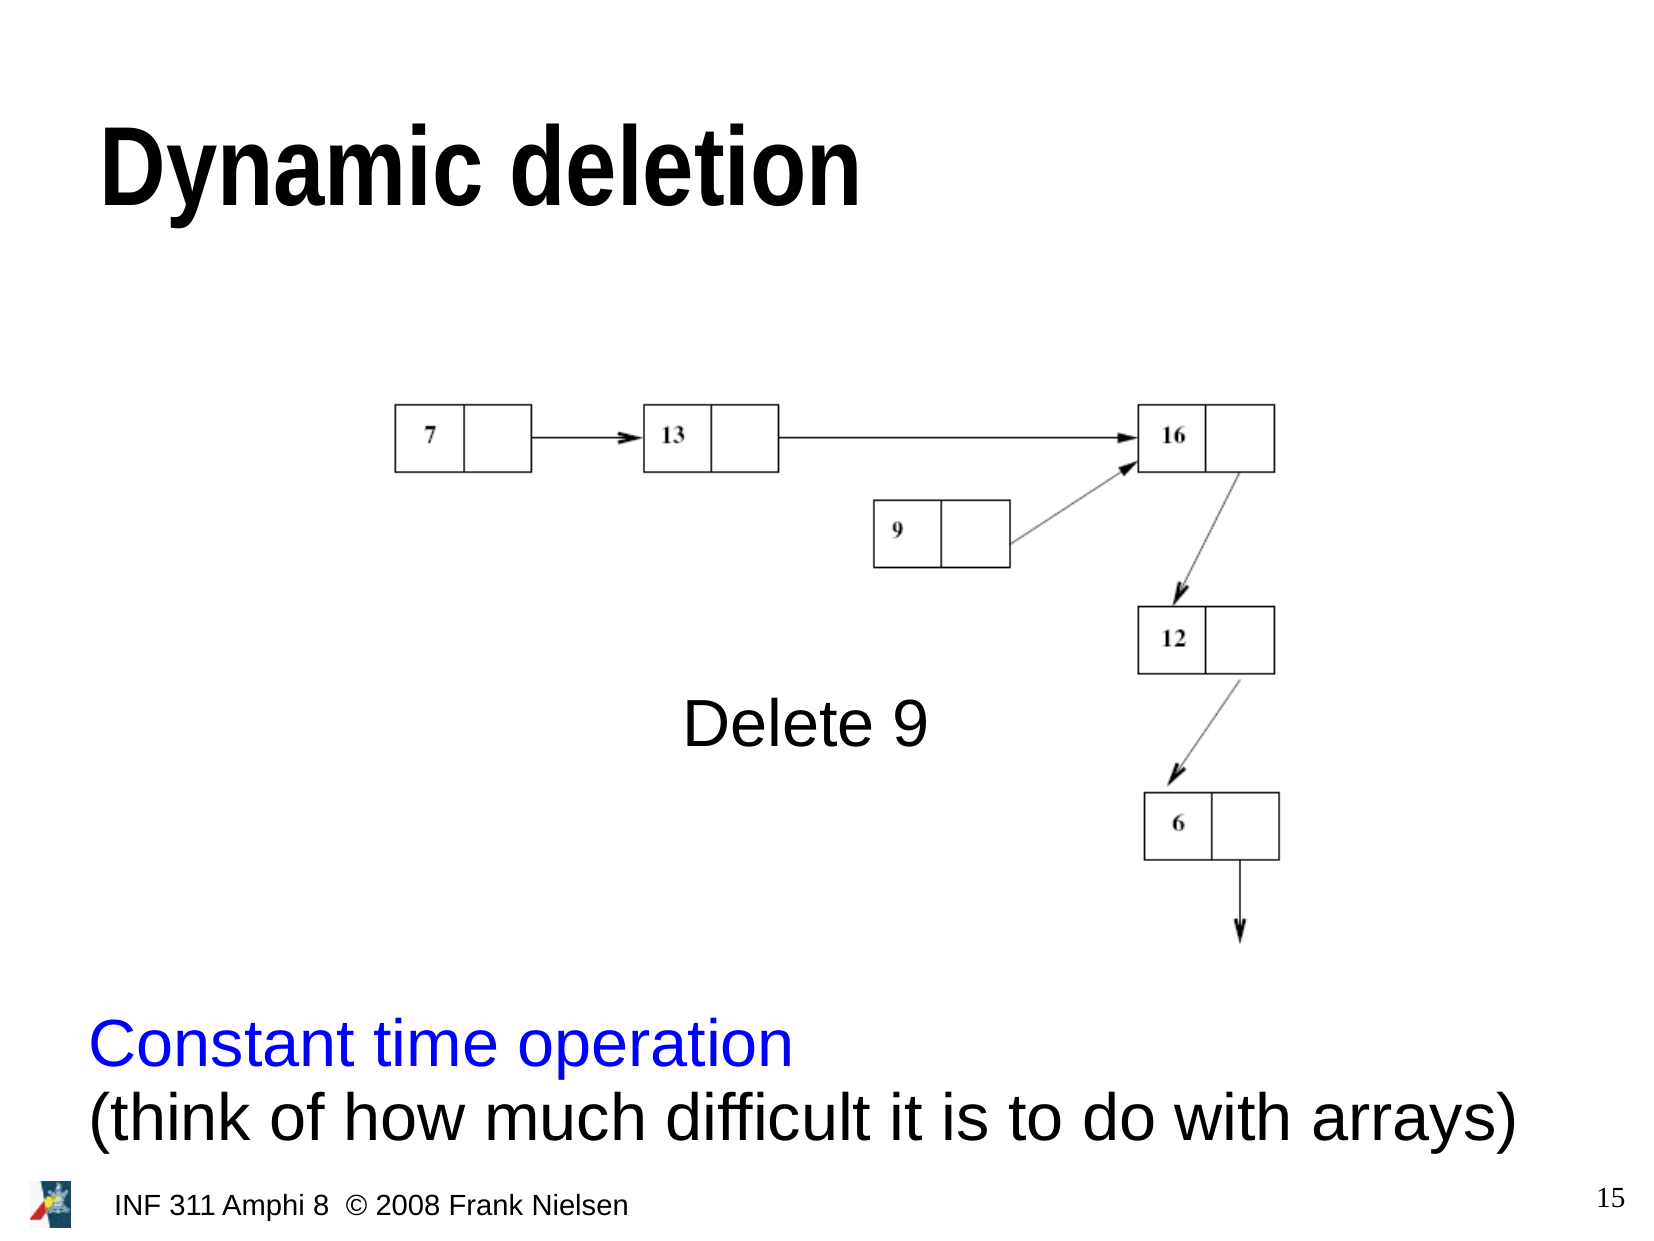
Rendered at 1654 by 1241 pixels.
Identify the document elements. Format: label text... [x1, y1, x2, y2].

picture [29, 1181, 71, 1228]
picture [376, 359, 1313, 998]
text_box Delete 9 [667, 678, 945, 768]
text_box Constant time operation (think of how much difficult it is to do with arrays) [73, 998, 1536, 1163]
text_box Dynamic deletion [59, 92, 879, 237]
